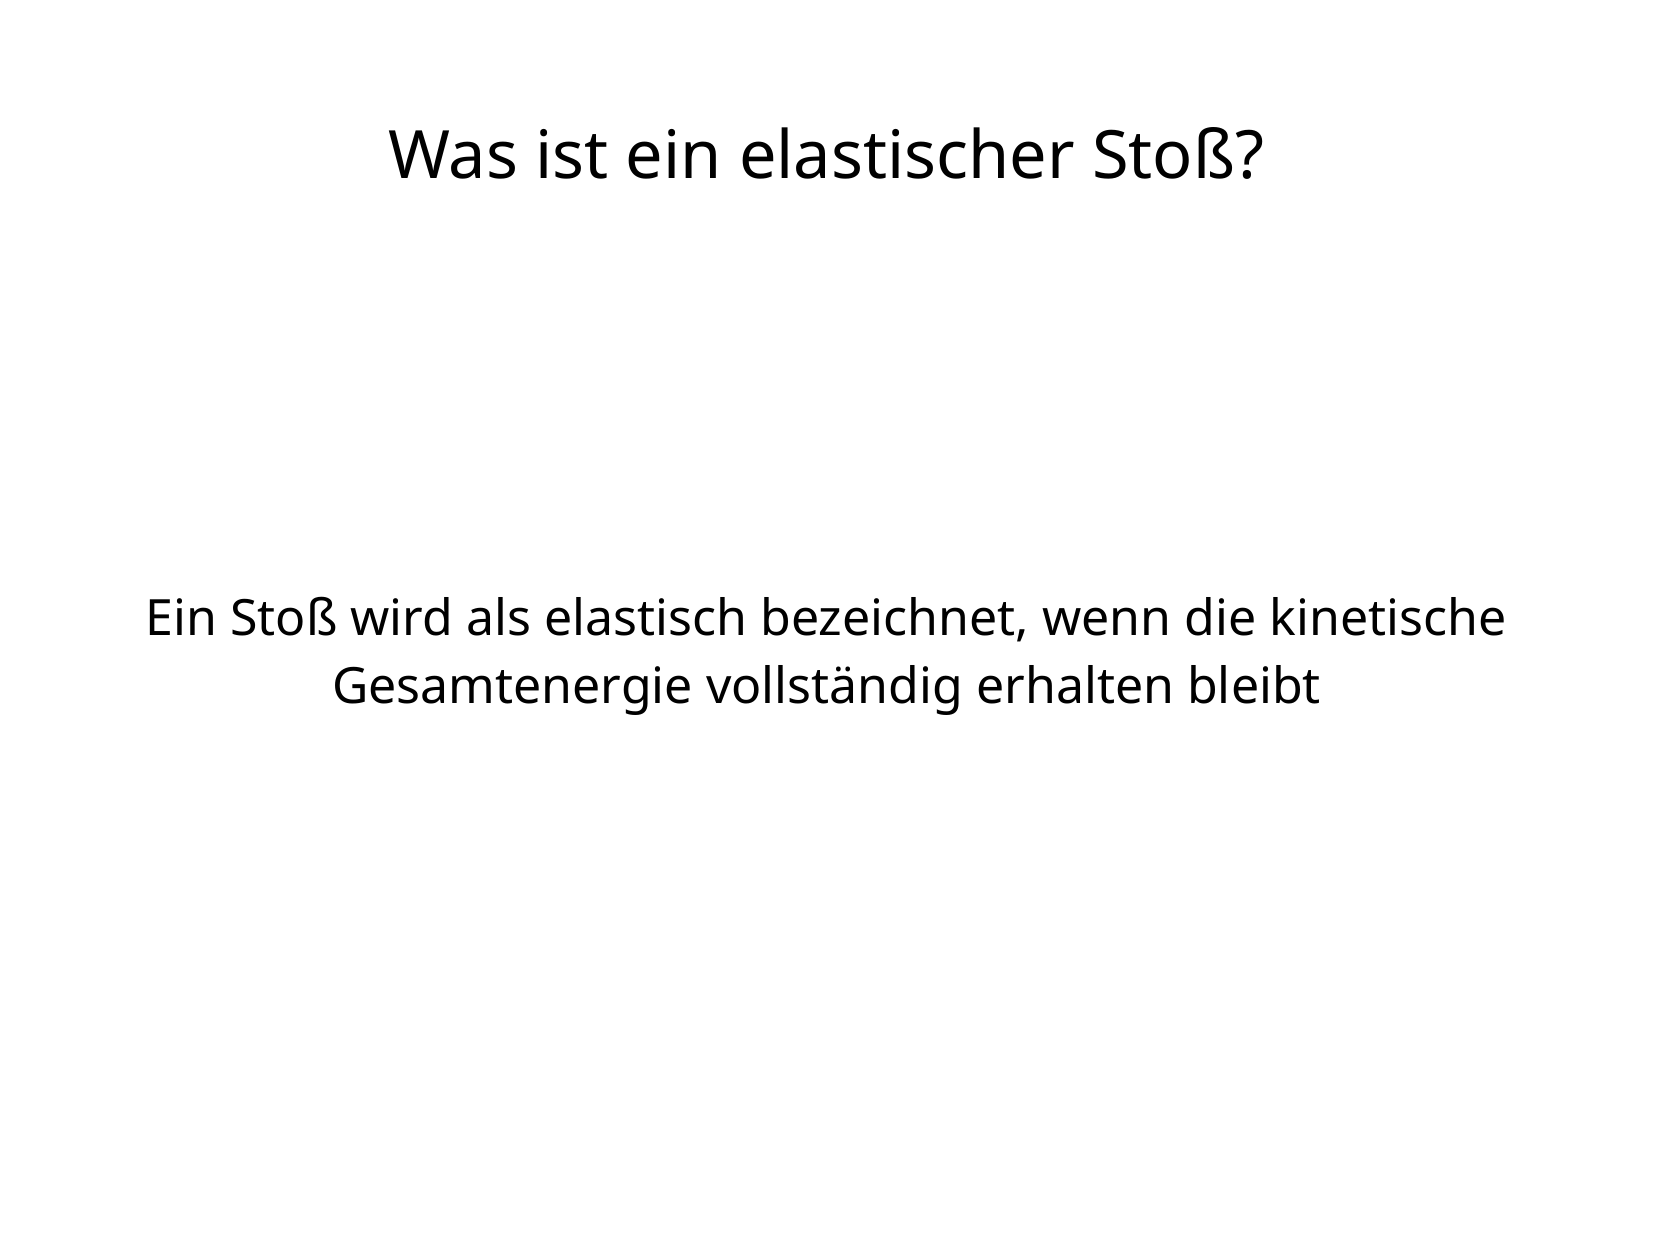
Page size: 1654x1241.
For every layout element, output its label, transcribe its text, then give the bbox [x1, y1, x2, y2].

title Was ist ein elastischer Stoß? [82, 49, 1571, 257]
subtitle Ein Stoß wird als elastisch bezeichnet, wenn die kinetische Gesamtenergie vollständig erhalten bleibt [82, 290, 1571, 1010]
